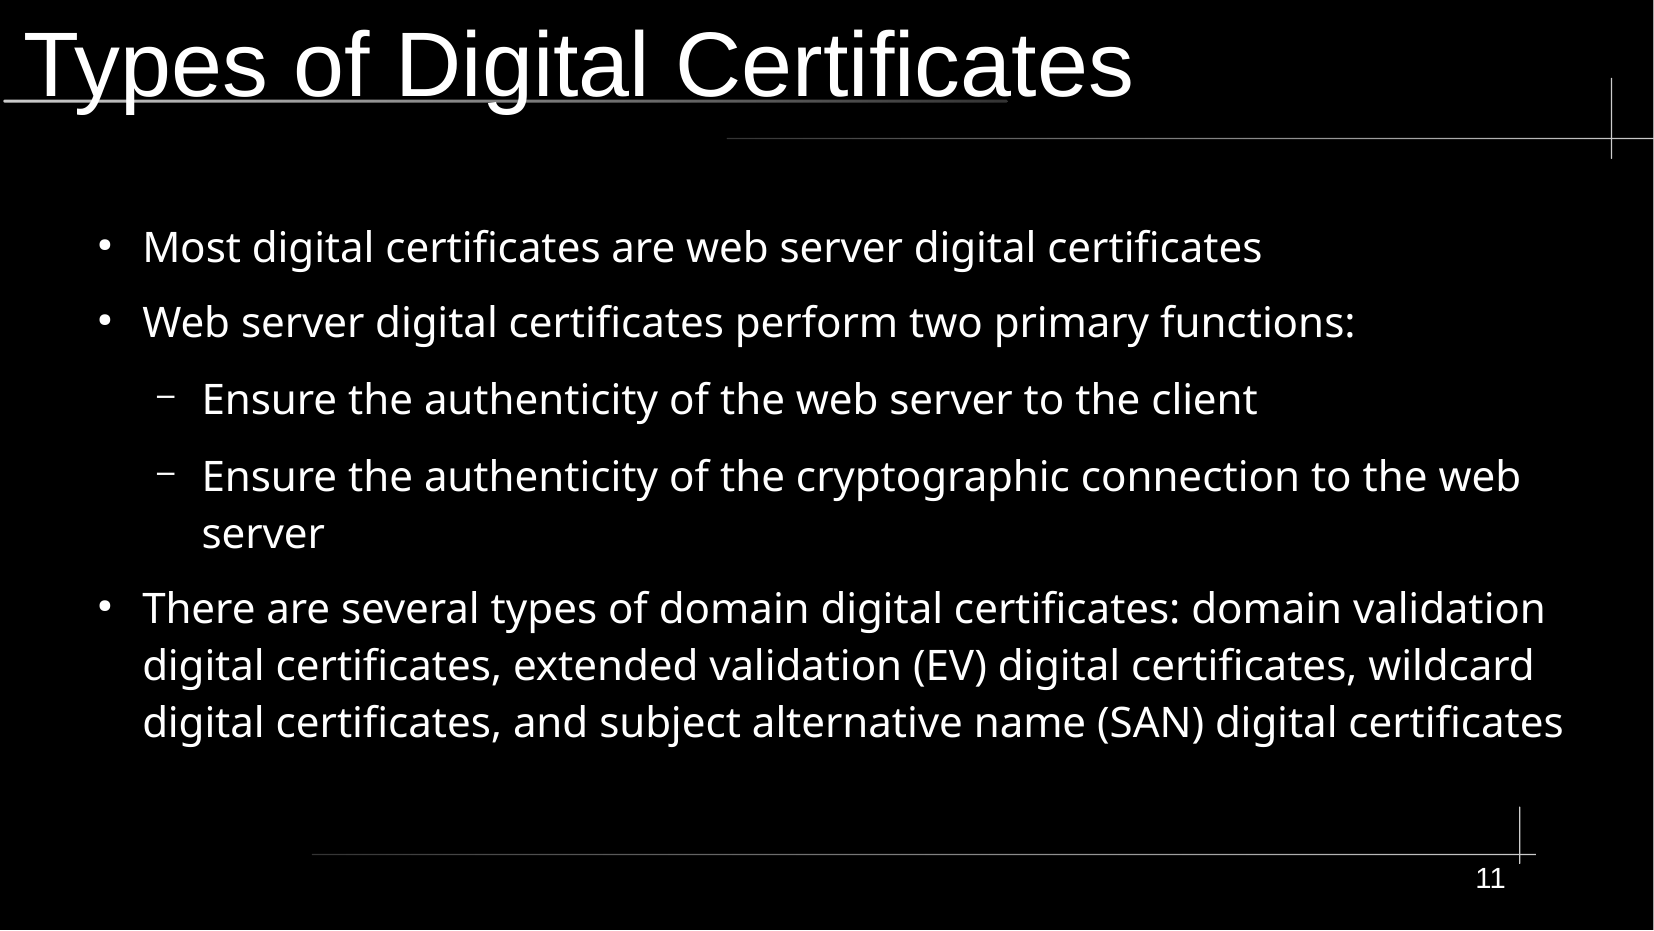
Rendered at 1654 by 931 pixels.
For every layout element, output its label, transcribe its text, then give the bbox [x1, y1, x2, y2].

list Most digital certificates are web server digital certificates Web server digital certificates perform two primary functions: Ensure the authenticity of the web server to the client Ensure the authenticity of the cryptographic connection to the web server There are several types of domain digital certificates: domain validation digital certificates, extended validation (EV) digital certificates, wildcard digital certificates, and subject alternative name (SAN) digital certificates [82, 217, 1571, 758]
title Types of Digital Certificates [23, 11, 1589, 119]
